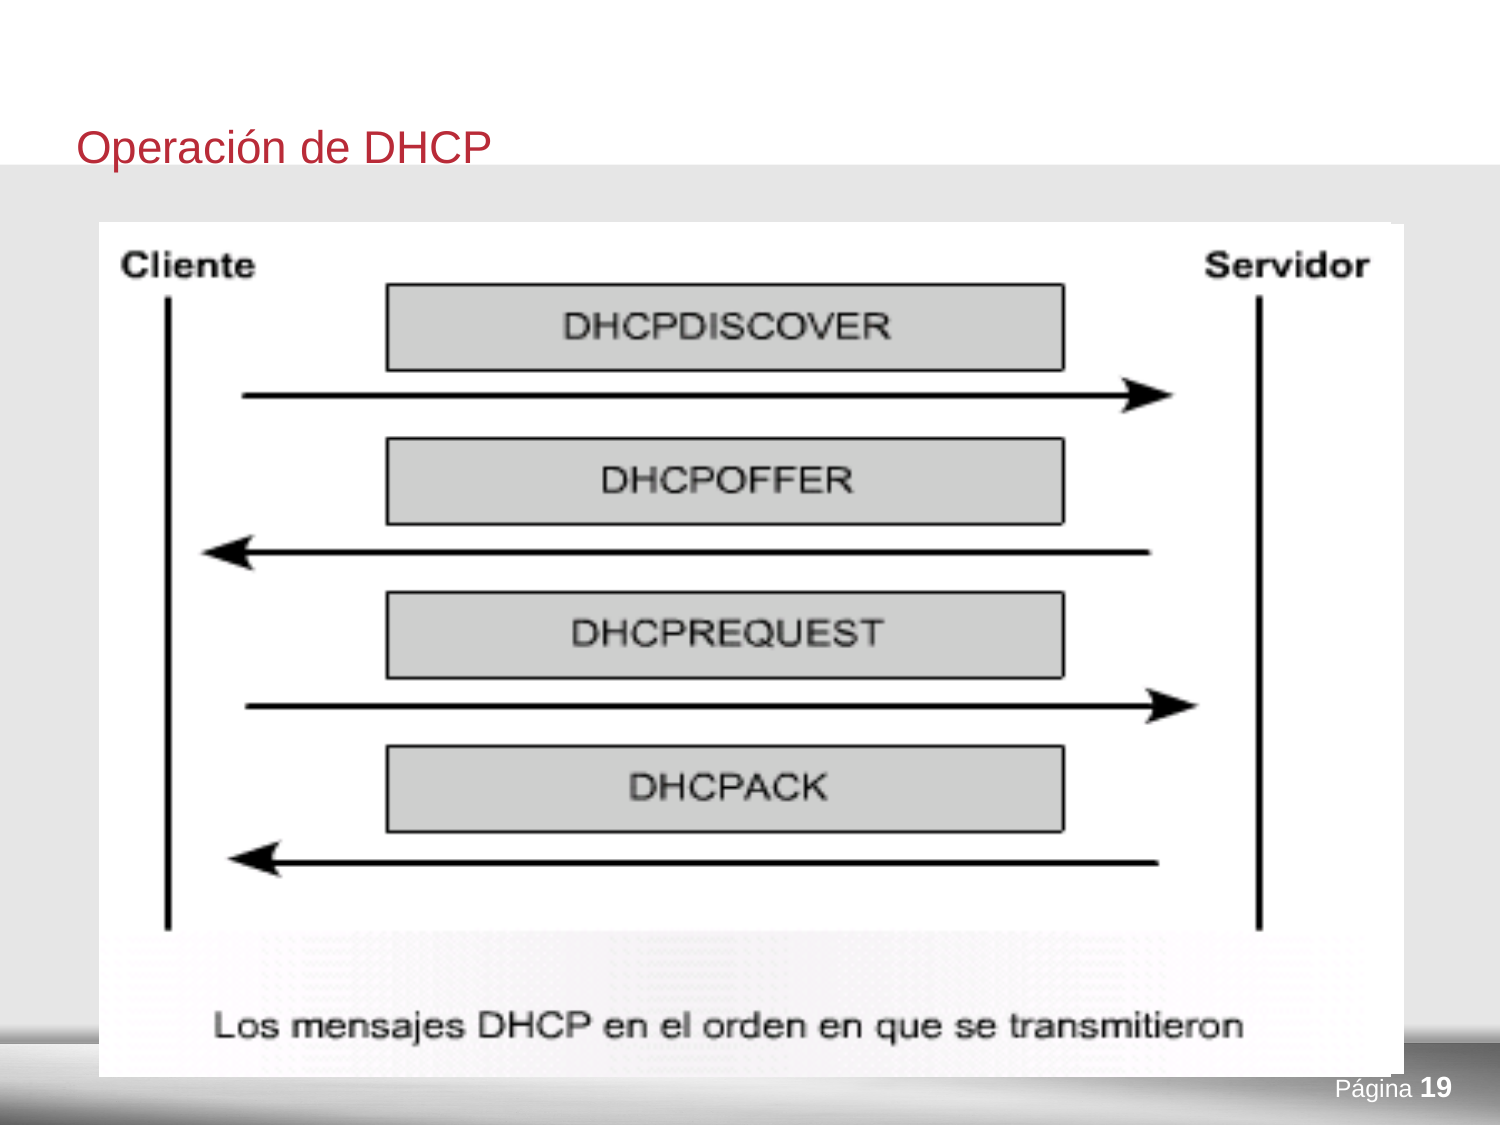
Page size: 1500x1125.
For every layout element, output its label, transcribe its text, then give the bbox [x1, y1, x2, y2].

picture [0, 222, 1500, 1125]
title Operación de DHCP [62, 41, 1314, 180]
